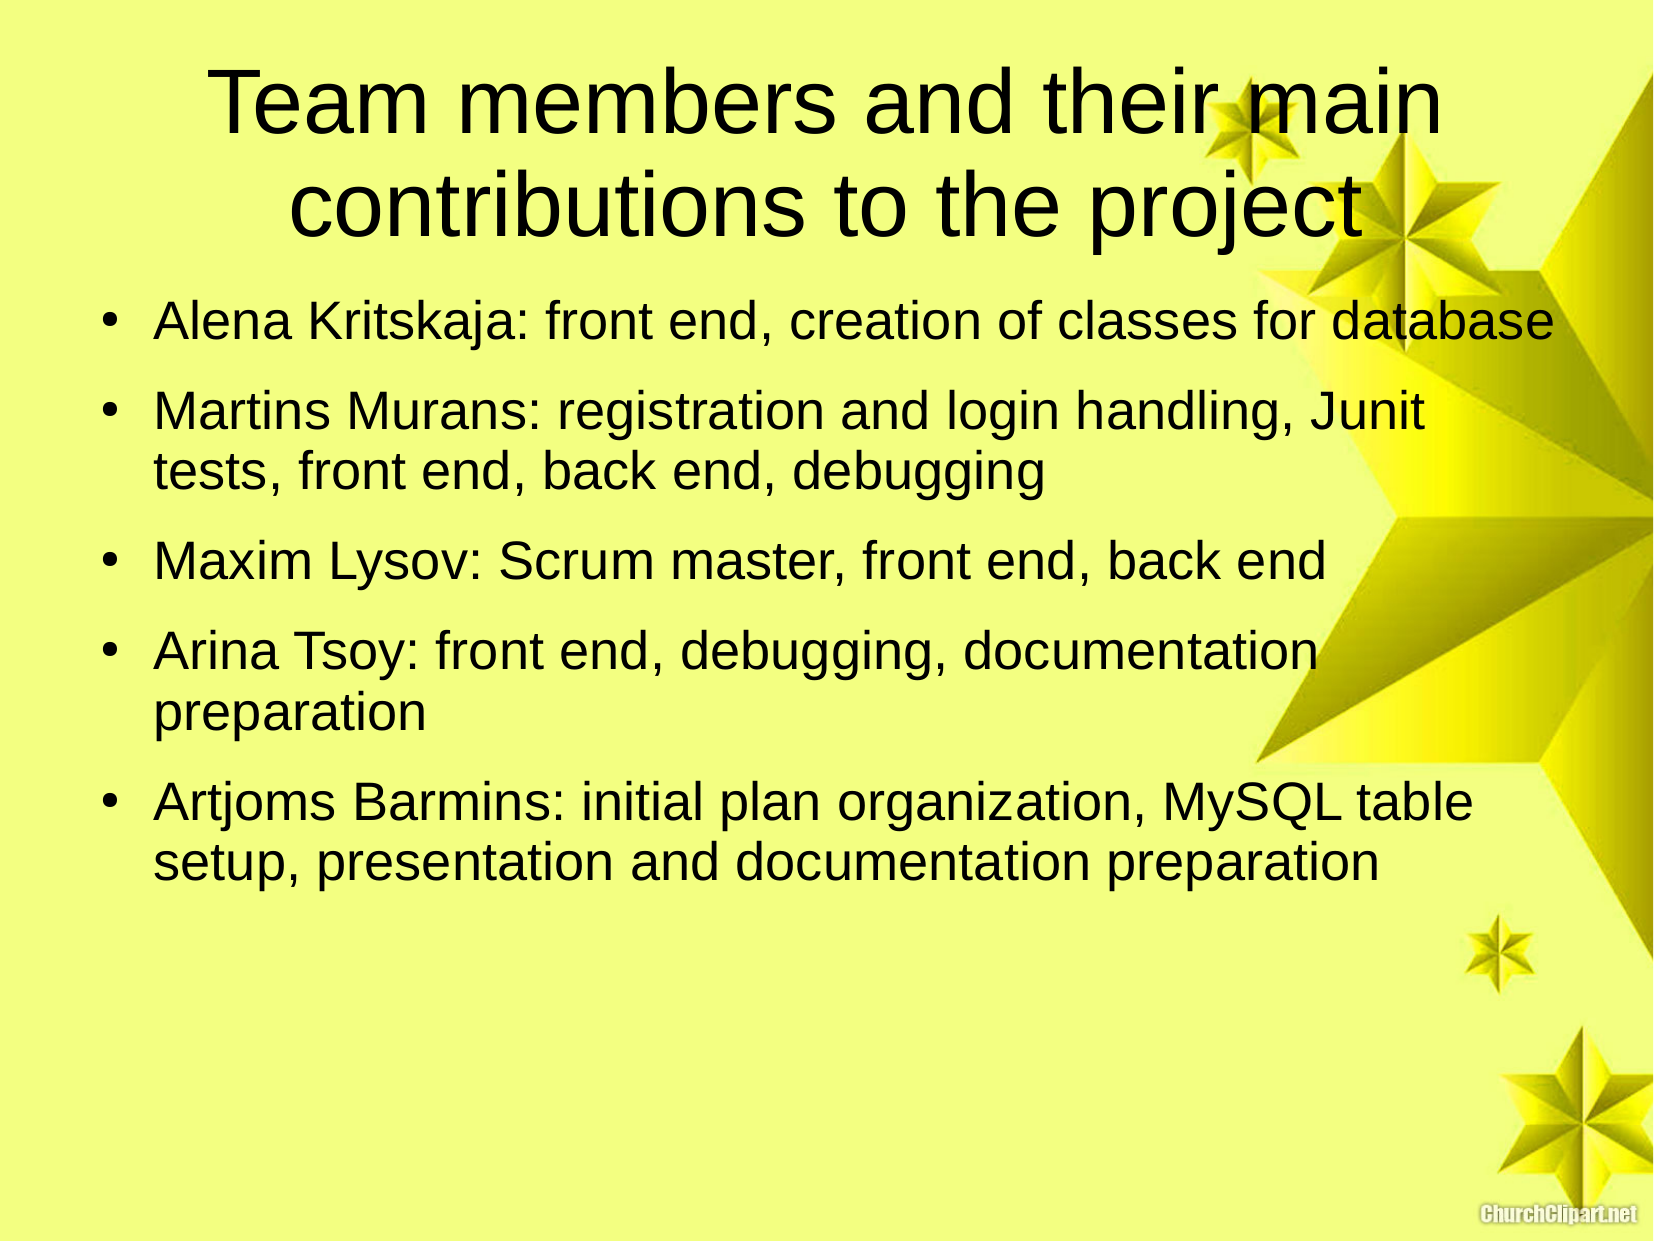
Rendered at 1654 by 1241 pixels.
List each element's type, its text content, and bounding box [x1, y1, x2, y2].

title Team members and their main contributions to the project [82, 49, 1571, 257]
picture [0, 0, 1654, 1241]
list Alena Kritskaja: front end, creation of classes for database Martins Murans: registration and login handling, Junit tests, front end, back end, debugging Maxim Lysov: Scrum master, front end, back end Arina Tsoy: front end, debugging, documentation preparation Artjoms Barmins: initial plan organization, MySQL table setup, presentation and documentation preparation [82, 290, 1571, 1201]
